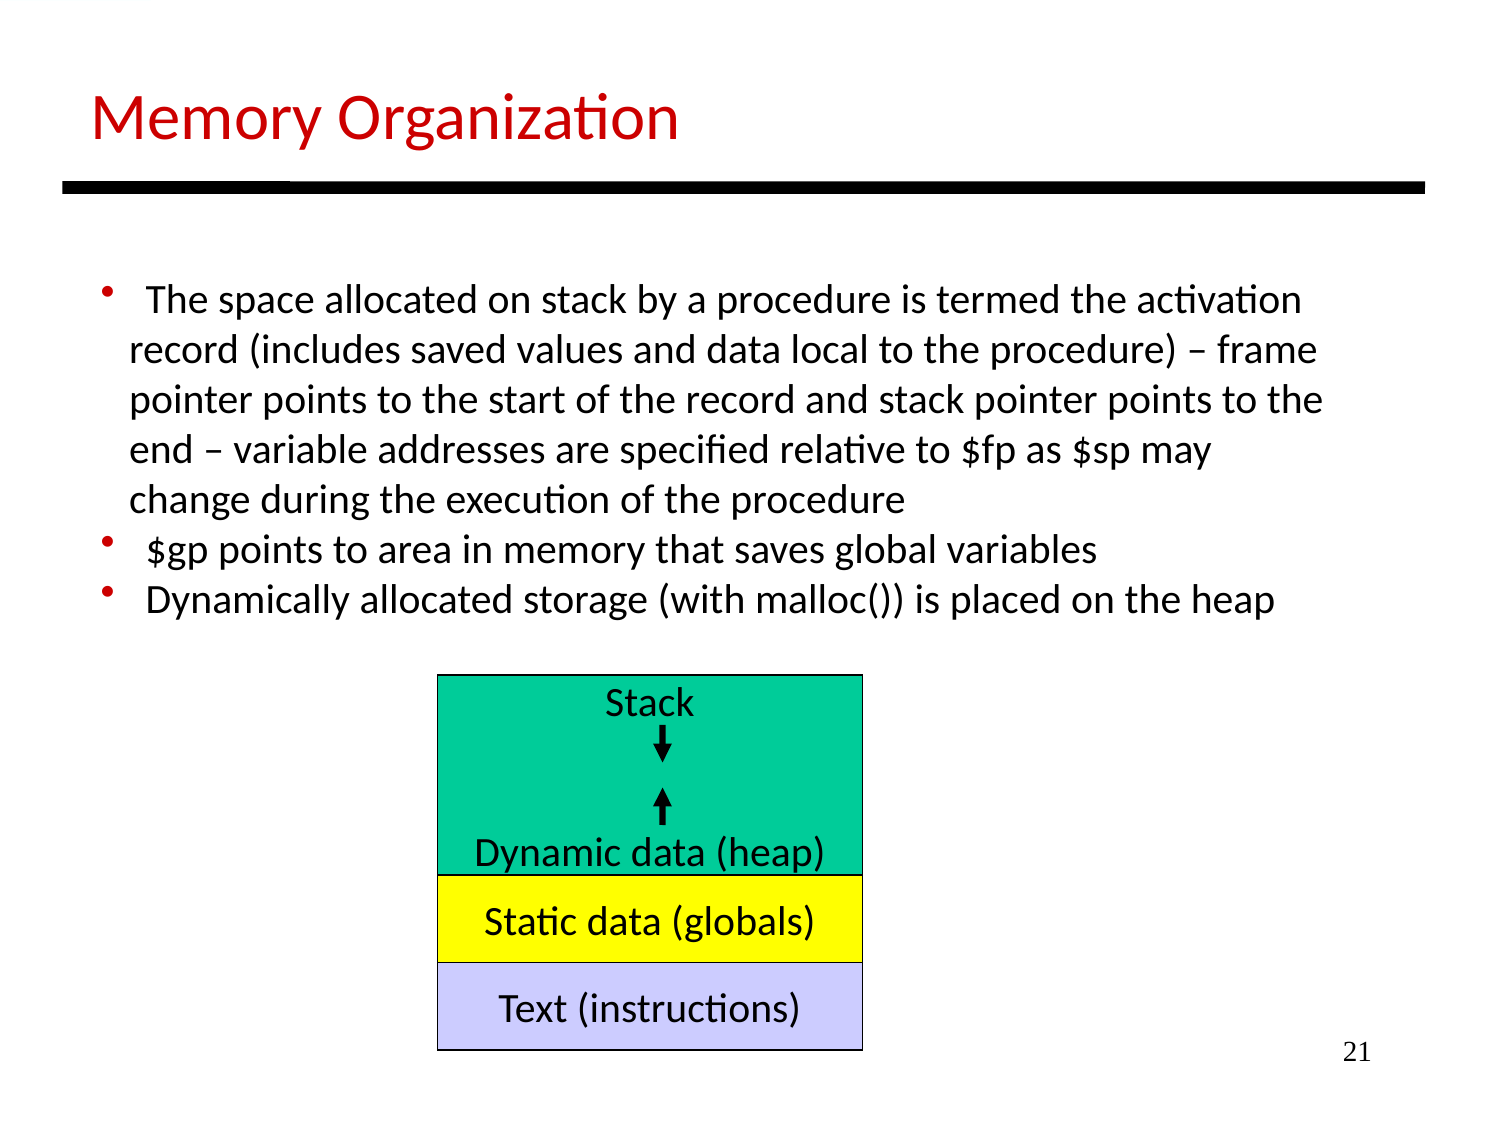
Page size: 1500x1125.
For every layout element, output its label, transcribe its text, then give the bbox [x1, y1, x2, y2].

text_box The space allocated on stack by a procedure is termed the activation record (includes saved values and data local to the procedure) – frame pointer points to the start of the record and stack pointer points to the end – variable addresses are specified relative to $fp as $sp may change during the execution of the procedure $gp points to area in memory that saves global variables Dynamically allocated storage (with malloc()) is placed on the heap [85, 264, 1349, 630]
text_box Stack Dynamic data (heap) [437, 675, 863, 874]
text_box Text (instructions) [437, 962, 863, 1050]
slide_number <number> [1074, 1025, 1388, 1100]
text_box Static data (globals) [437, 874, 863, 962]
text_box Memory Organization [76, 65, 697, 160]
